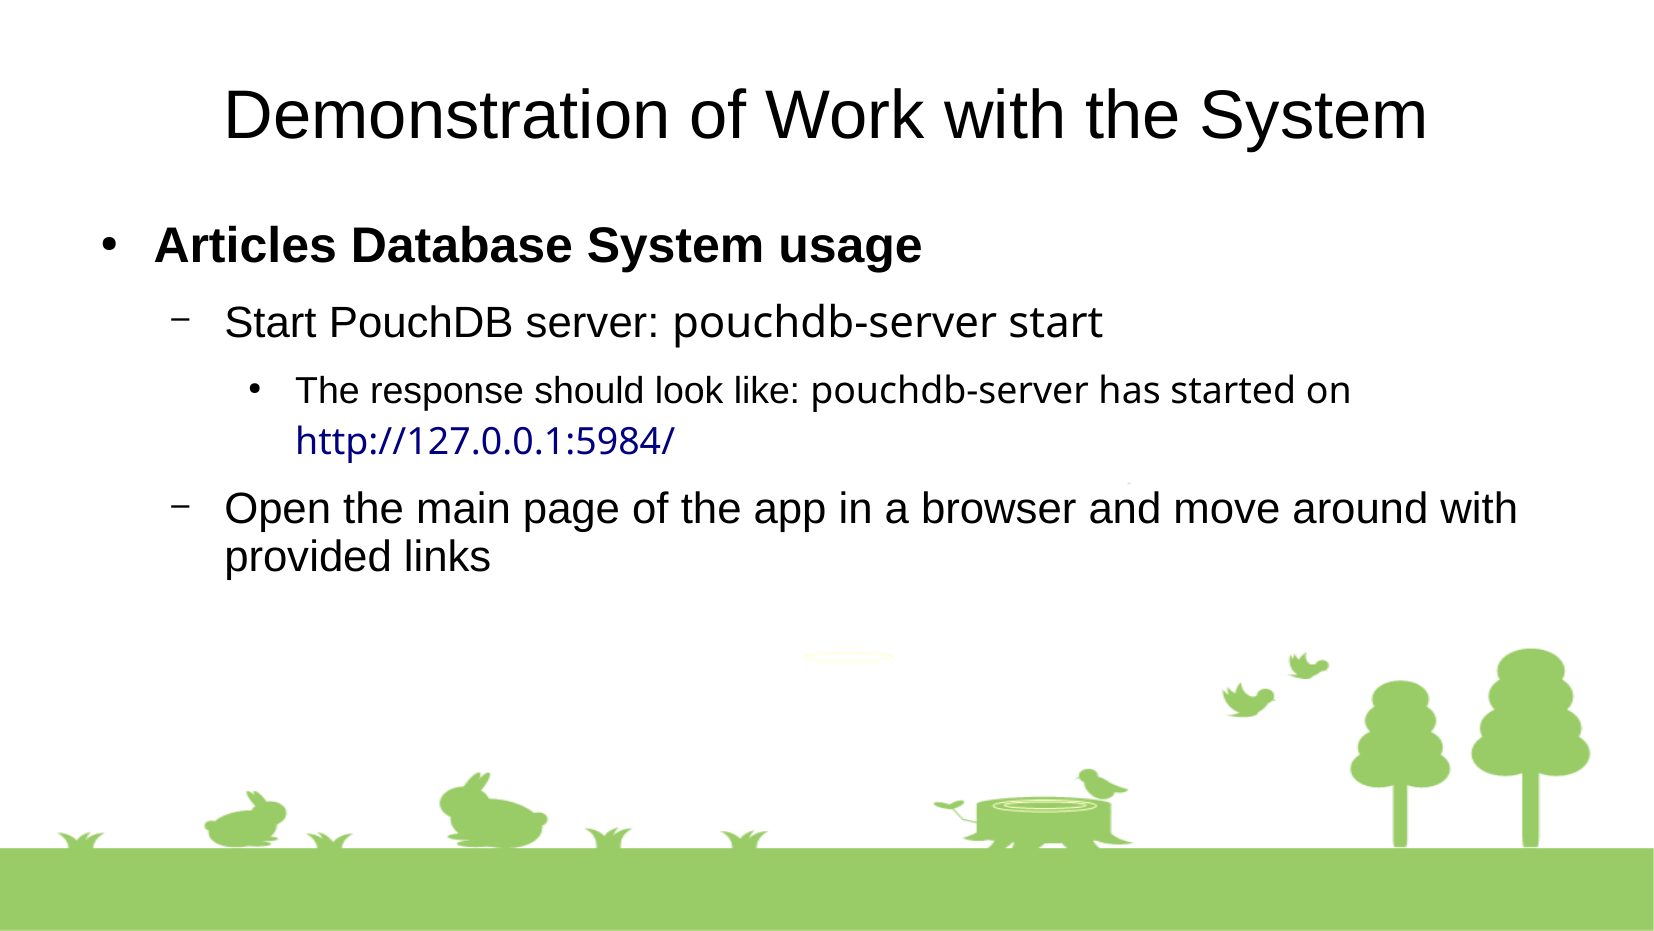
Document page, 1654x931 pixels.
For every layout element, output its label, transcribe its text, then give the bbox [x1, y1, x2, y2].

list Articles Database System usage Start PouchDB server: pouchdb-server start The response should look like: pouchdb-server has started on http://127.0.0.1:5984/ Open the main page of the app in a browser and move around with provided links [82, 217, 1571, 758]
title Demonstration of Work with the System [82, 37, 1571, 193]
picture [0, 0, 1654, 931]
